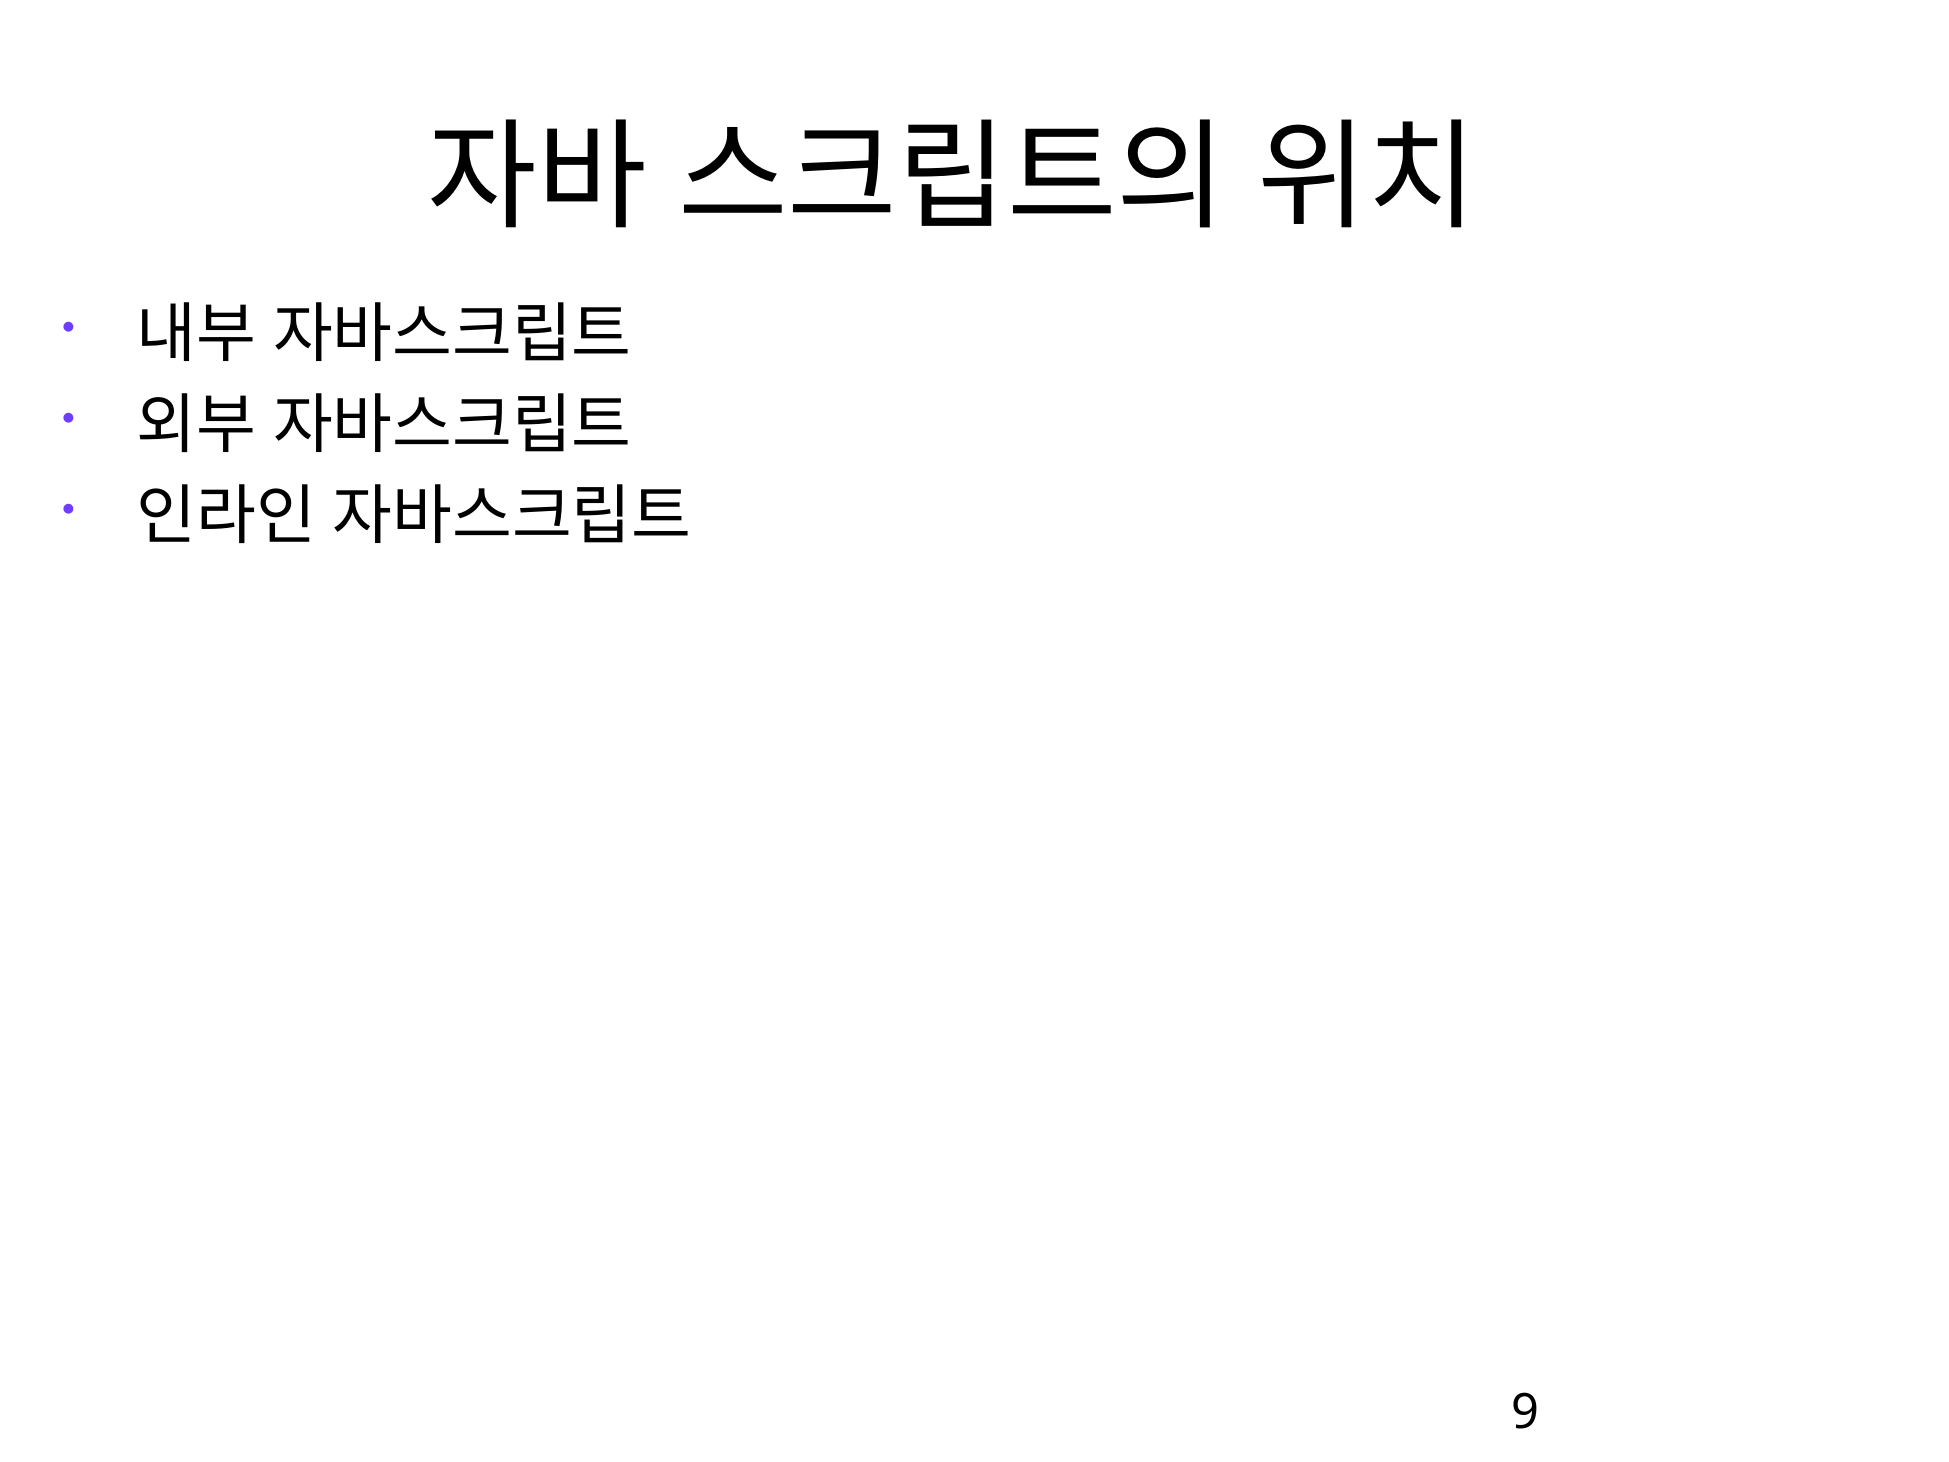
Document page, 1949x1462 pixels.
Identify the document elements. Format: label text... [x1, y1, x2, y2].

slide_number <숫자> [1496, 1372, 1899, 1462]
list 내부 자바스크립트 외부 자바스크립트 인라인 자바스크립트 [48, 284, 1897, 1343]
title 자바 스크립트의 위치 [156, 92, 1749, 255]
